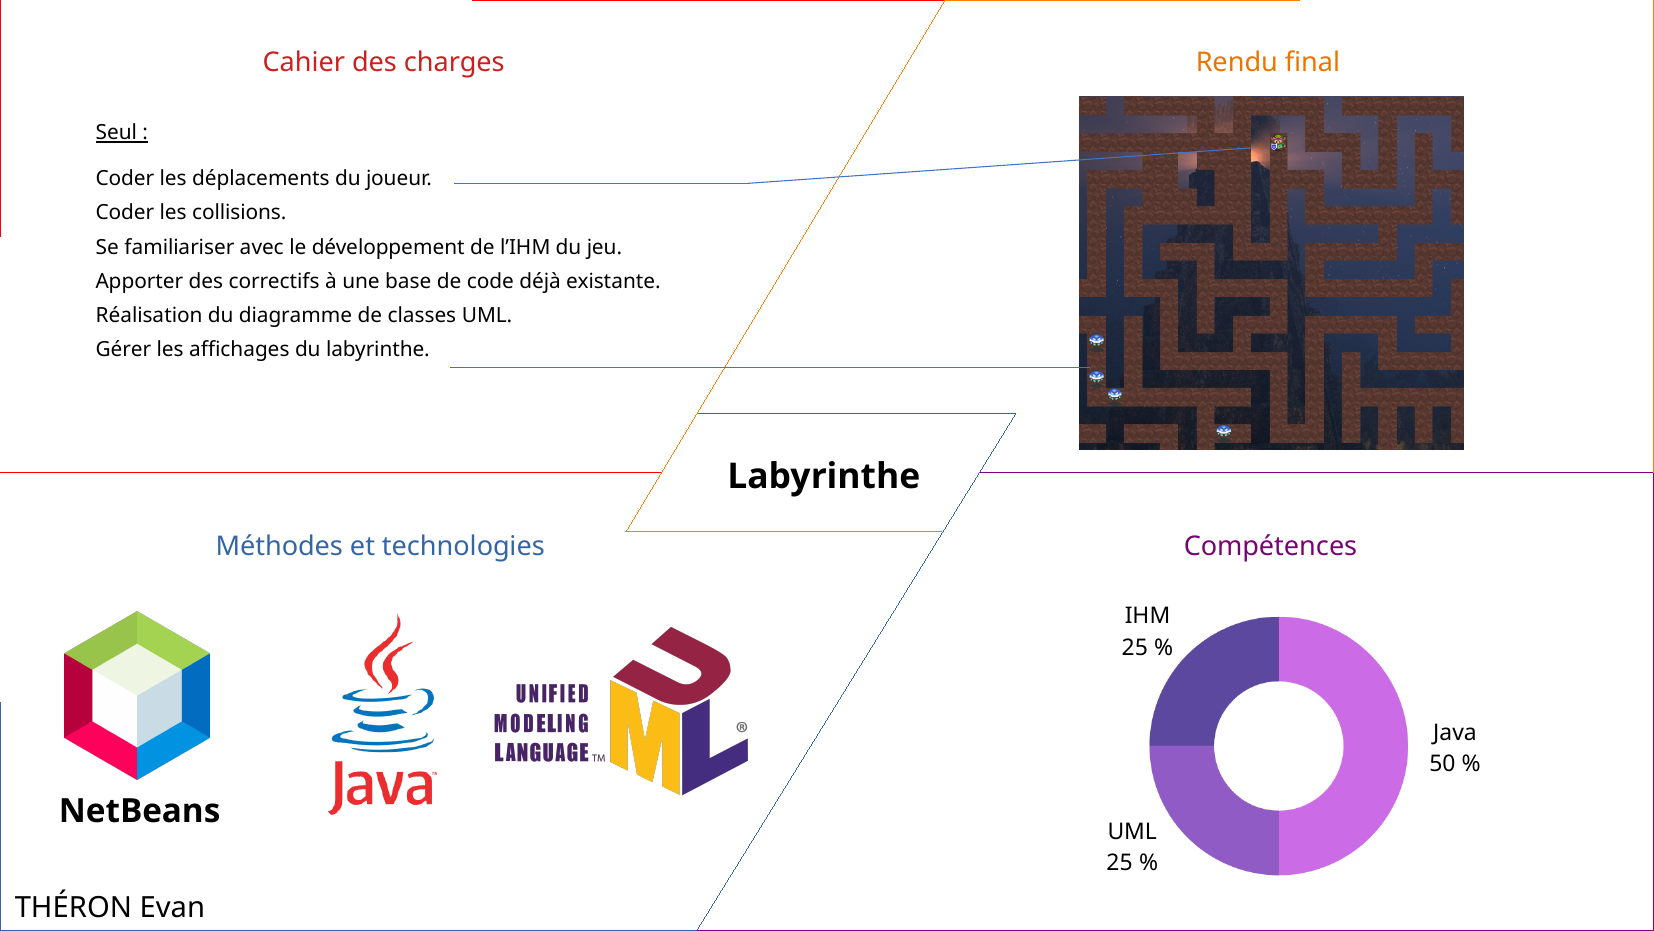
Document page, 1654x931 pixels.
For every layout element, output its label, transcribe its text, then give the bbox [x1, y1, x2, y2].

text_box Java 50 % [1414, 708, 1498, 829]
text_box IHM 25 % [1106, 592, 1190, 713]
picture [493, 619, 749, 805]
picture [64, 611, 210, 779]
text_box Rendu final [1181, 35, 1371, 85]
text_box [1175, 837, 1182, 885]
text_box UML 25 % [1091, 807, 1175, 928]
picture [1079, 96, 1464, 450]
picture [328, 613, 437, 815]
picture [1118, 602, 1457, 885]
text_box Méthodes et technologies [200, 519, 567, 569]
text_box Labyrinthe [717, 442, 930, 503]
text_box Compétences [1169, 519, 1382, 569]
text_box Cahier des charges [248, 35, 544, 85]
text_box THÉRON Evan [0, 878, 237, 931]
text_box Seul : Coder les déplacements du joueur. Coder les collisions. Se familiariser avec le développement de l’IHM du jeu. Apporter des correctifs à une base de code déjà existante. Réalisation du diagramme de classes UML. Gérer les affichages du labyrinthe. [80, 109, 699, 392]
text_box NetBeans [44, 779, 234, 841]
